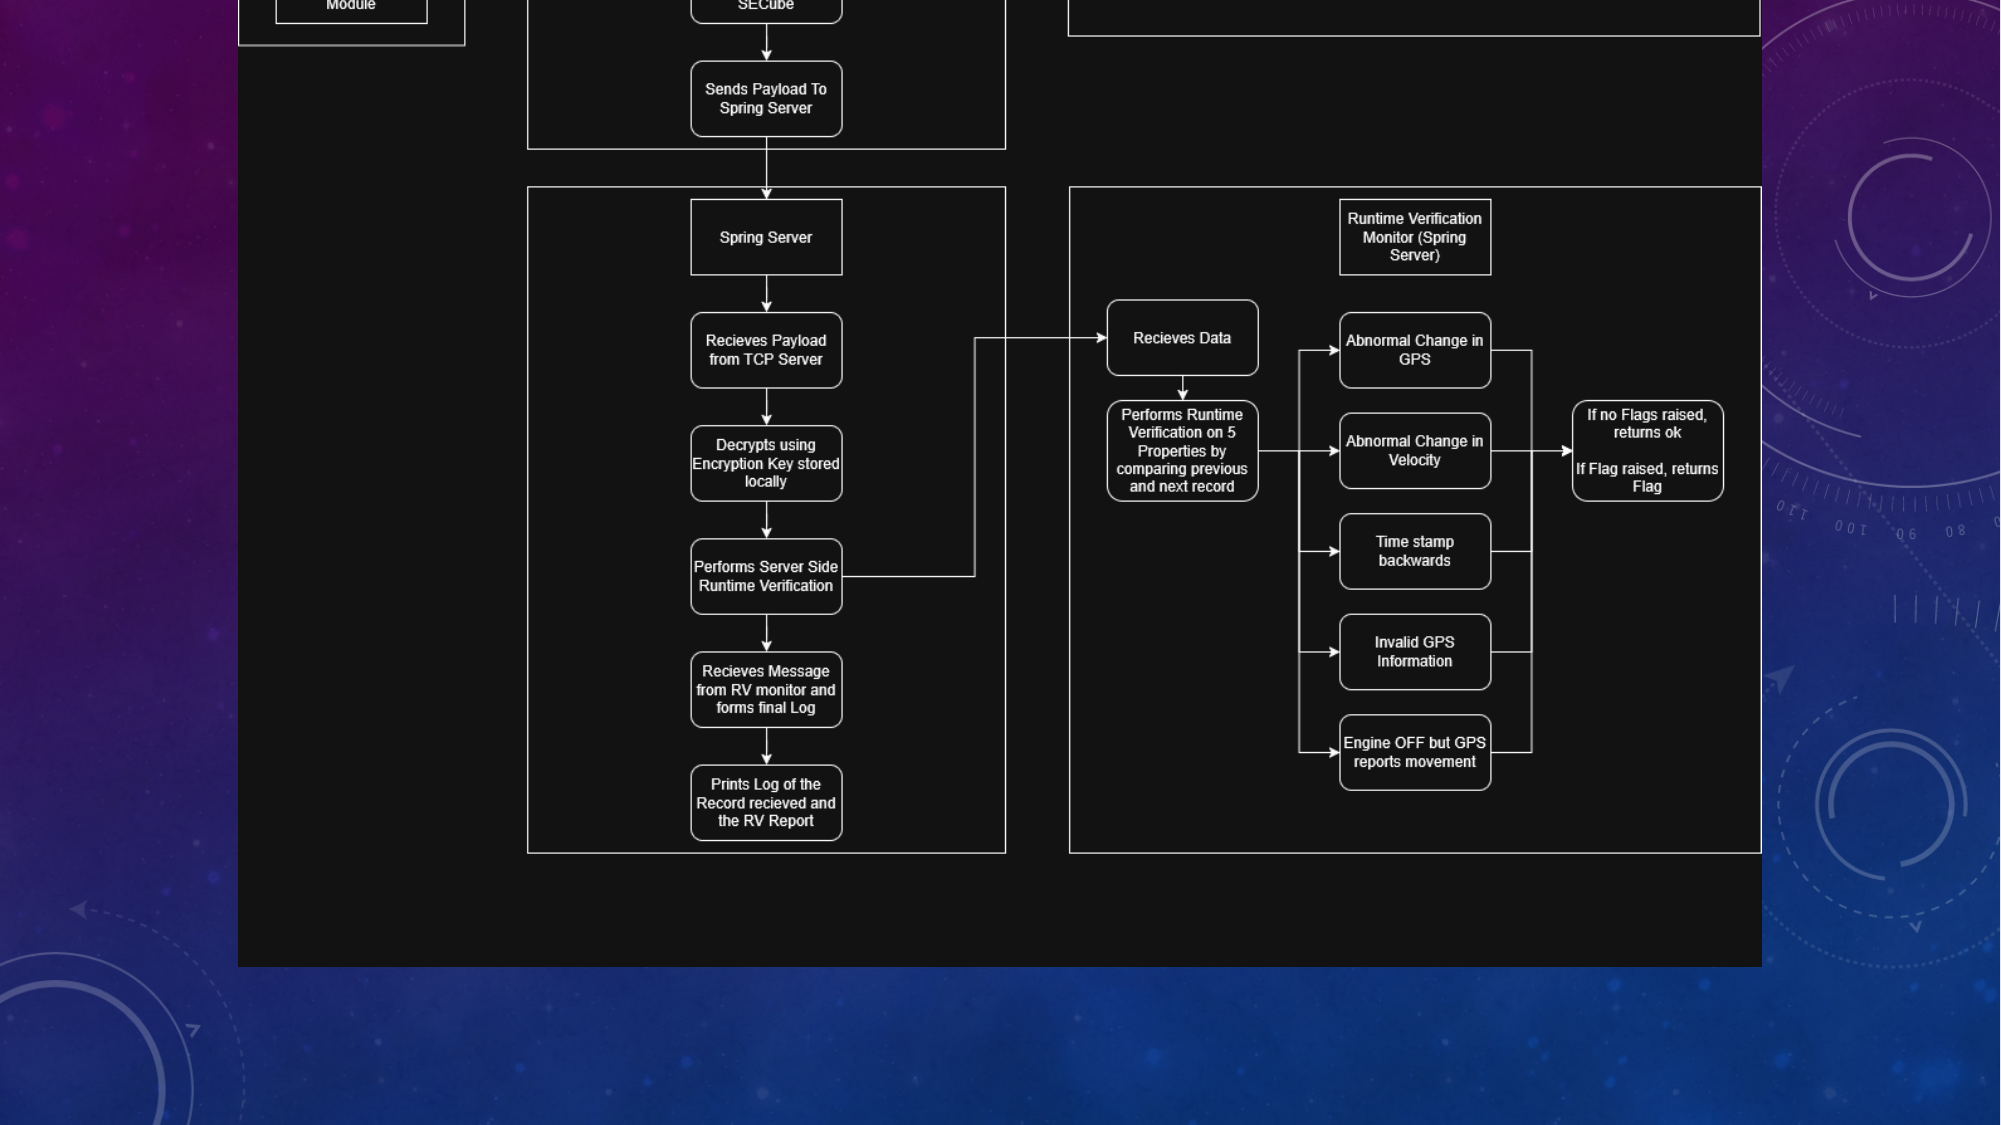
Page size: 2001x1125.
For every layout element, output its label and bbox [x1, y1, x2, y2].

picture [238, 0, 1762, 967]
